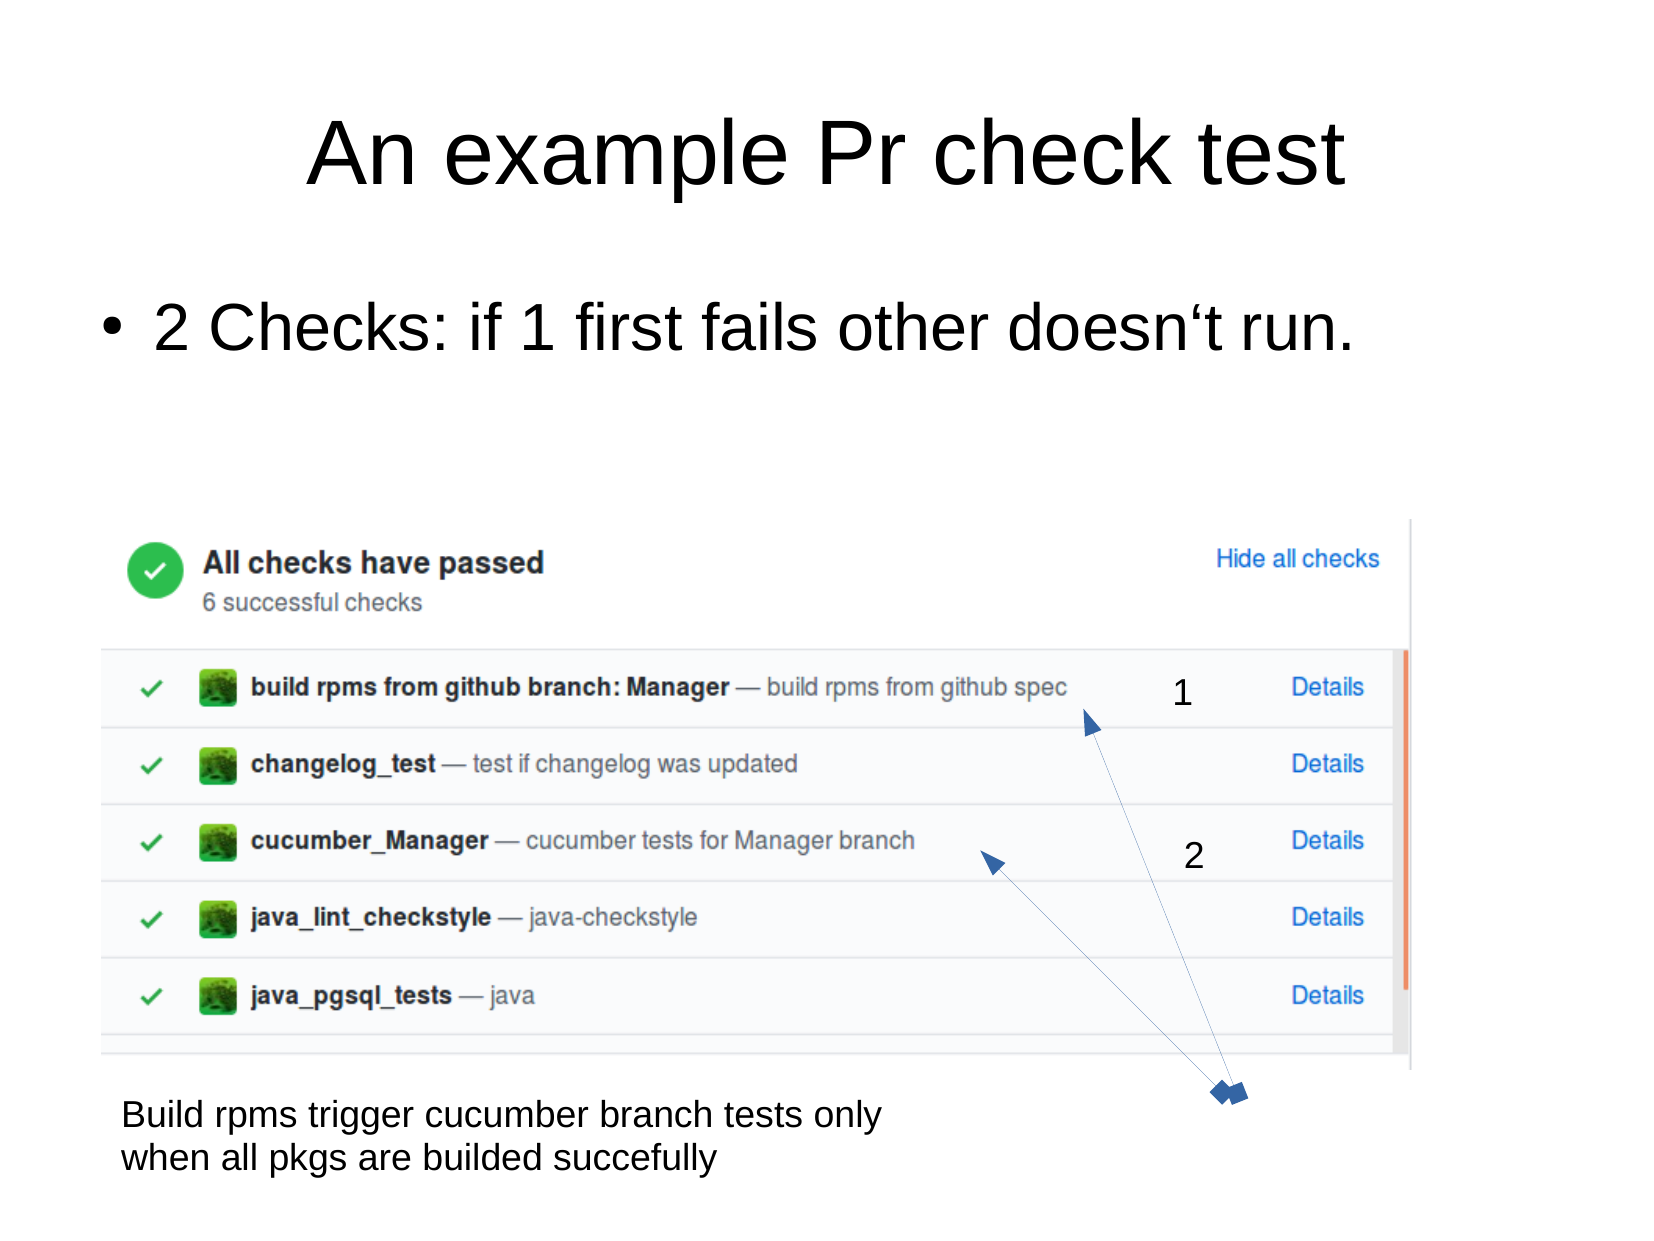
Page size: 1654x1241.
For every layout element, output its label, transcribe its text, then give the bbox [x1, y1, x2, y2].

text_box Build rpms trigger cucumber branch tests only when all pkgs are builded succefully [106, 1086, 898, 1241]
list 2 Checks: if 1 first fails other doesn‘t run. [82, 290, 1571, 1010]
picture [101, 519, 1418, 1070]
title An example Pr check test [82, 49, 1571, 257]
text_box 2 [1169, 826, 1229, 884]
text_box 1 [1157, 663, 1217, 721]
